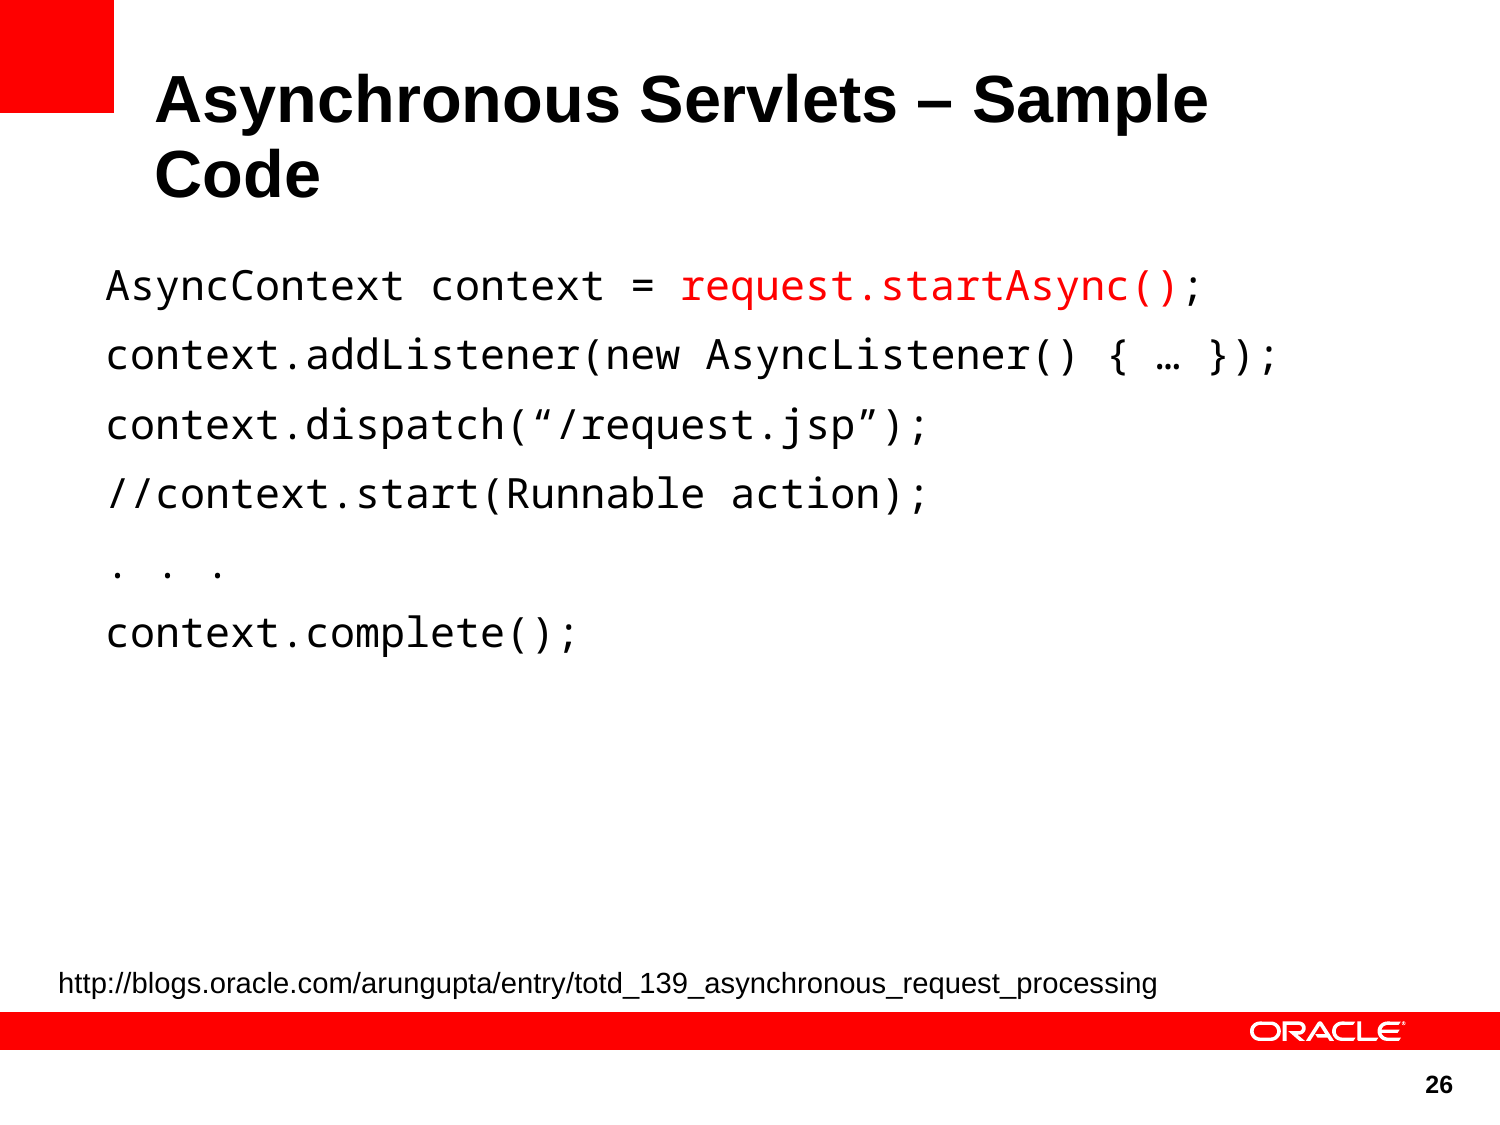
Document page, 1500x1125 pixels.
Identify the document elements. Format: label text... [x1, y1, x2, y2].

title Asynchronous Servlets – Sample Code [139, 55, 1384, 220]
picture [0, 1012, 1500, 1050]
picture [0, 0, 114, 113]
text_box AsyncContext context = request.startAsync(); context.addListener(new AsyncListener() { … }); context.dispatch(“/request.jsp”); //context.start(Runnable action); . . . context.complete(); [105, 255, 1381, 744]
text_box http://blogs.oracle.com/arungupta/entry/totd_139_asynchronous_request_processing [43, 957, 1170, 1008]
